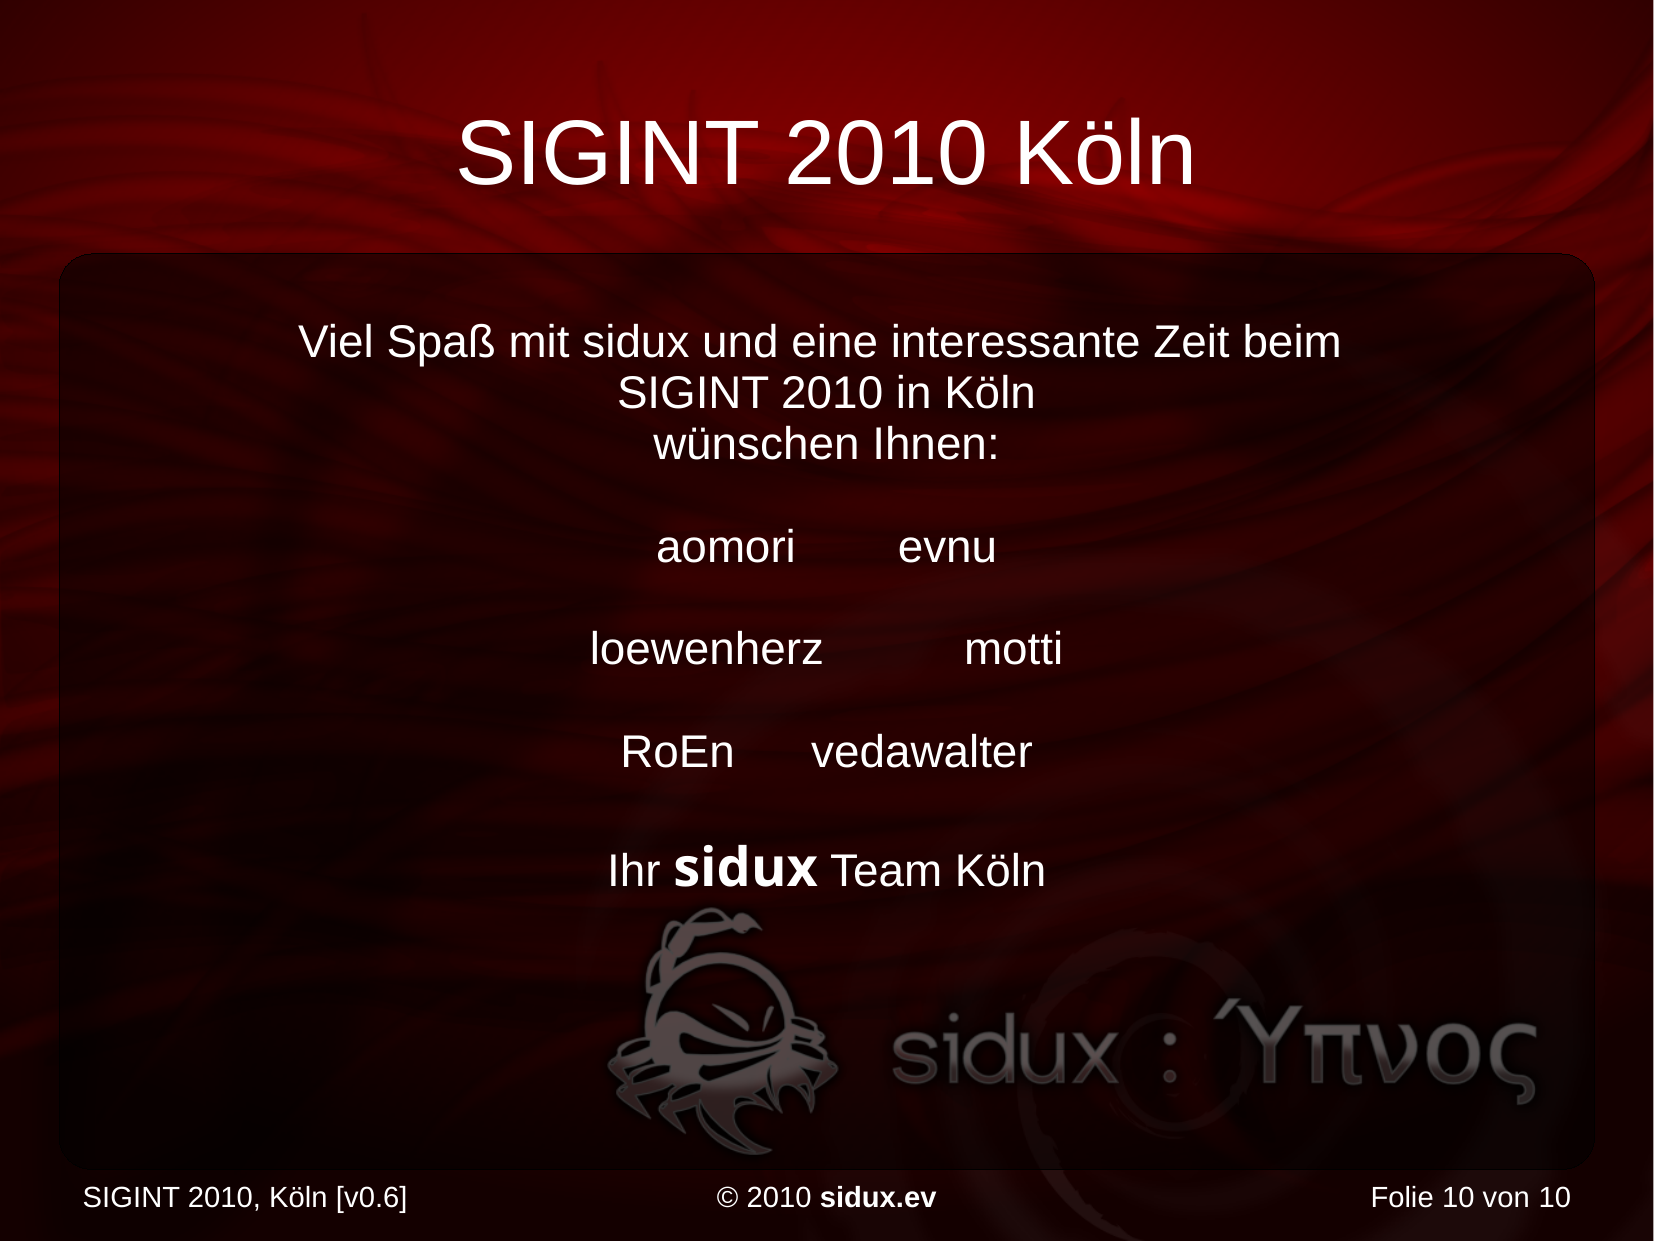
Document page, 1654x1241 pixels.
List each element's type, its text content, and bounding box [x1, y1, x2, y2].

text_box [59, 255, 1595, 1170]
title SIGINT 2010 Köln [82, 49, 1571, 232]
picture [0, 0, 1654, 1241]
subtitle Viel Spaß mit sidux und eine interessante Zeit beim SIGINT 2010 in Köln wünschen Ihnen: aomori evnu loewenherz motti RoEn vedawalter Ihr sidux Team Köln [82, 232, 1571, 1037]
